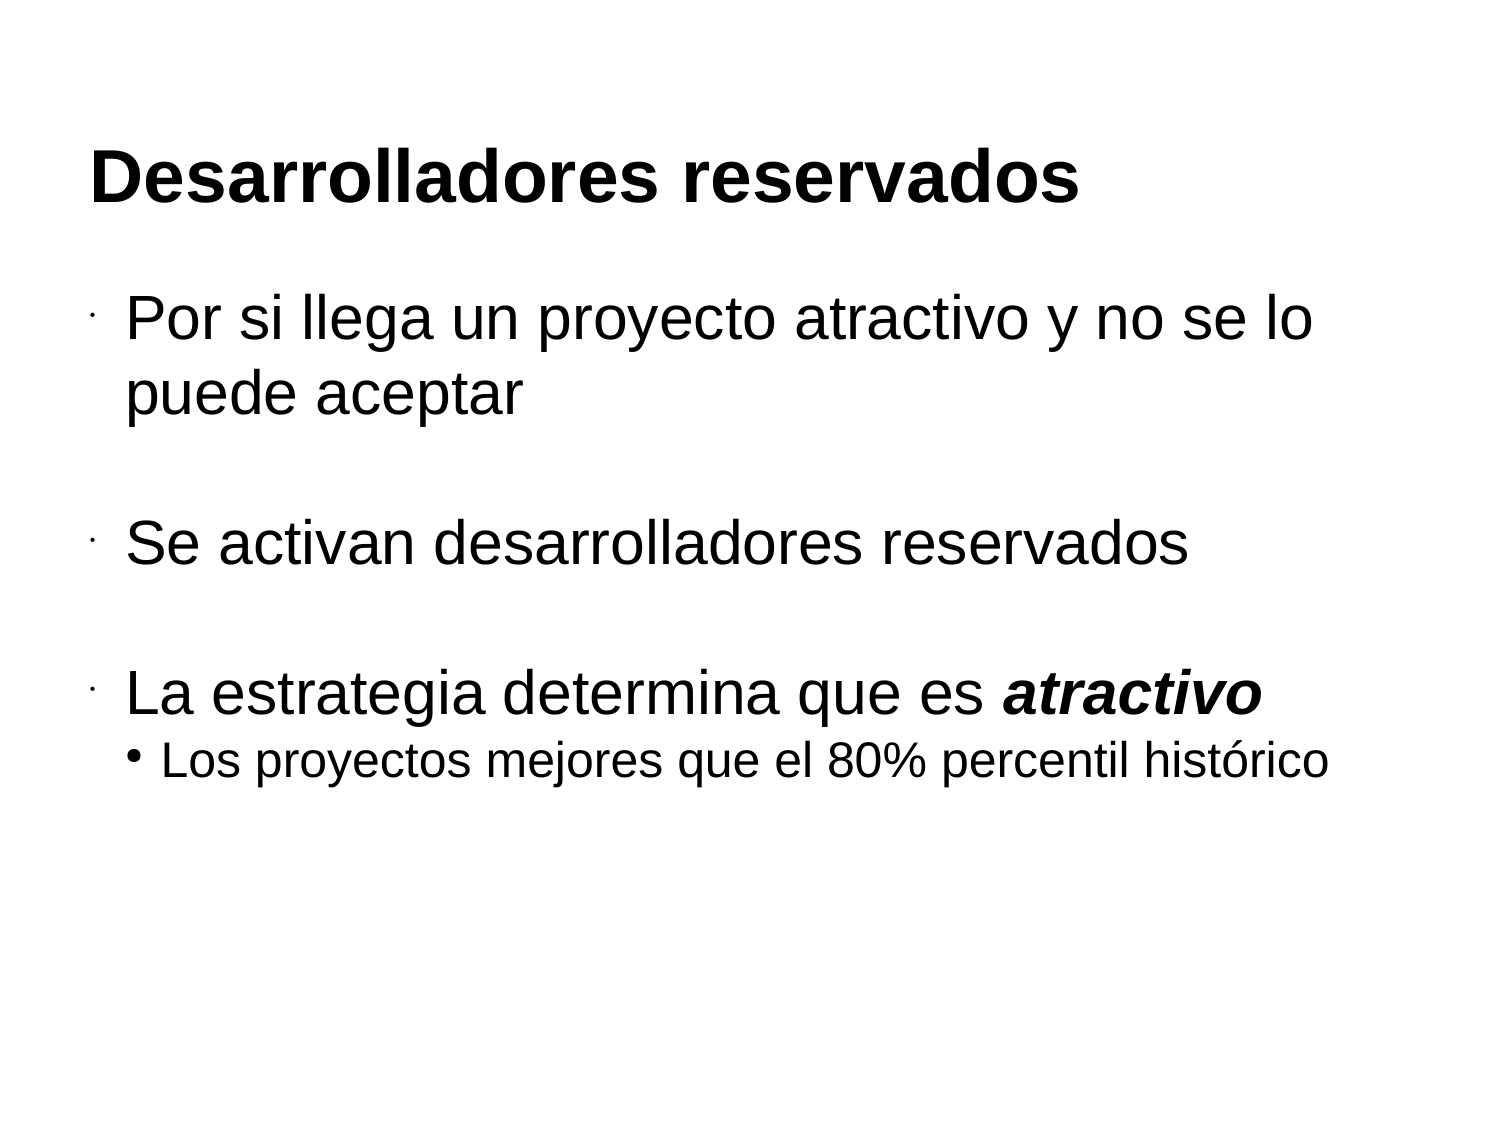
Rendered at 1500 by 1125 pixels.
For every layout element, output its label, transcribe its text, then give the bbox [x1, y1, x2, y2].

text_box Desarrolladores reservados [75, 45, 1425, 233]
text_box Por si llega un proyecto atractivo y no se lo puede aceptar Se activan desarrolladores reservados La estrategia determina que es atractivo Los proyectos mejores que el 80% percentil histórico [75, 262, 1425, 1078]
